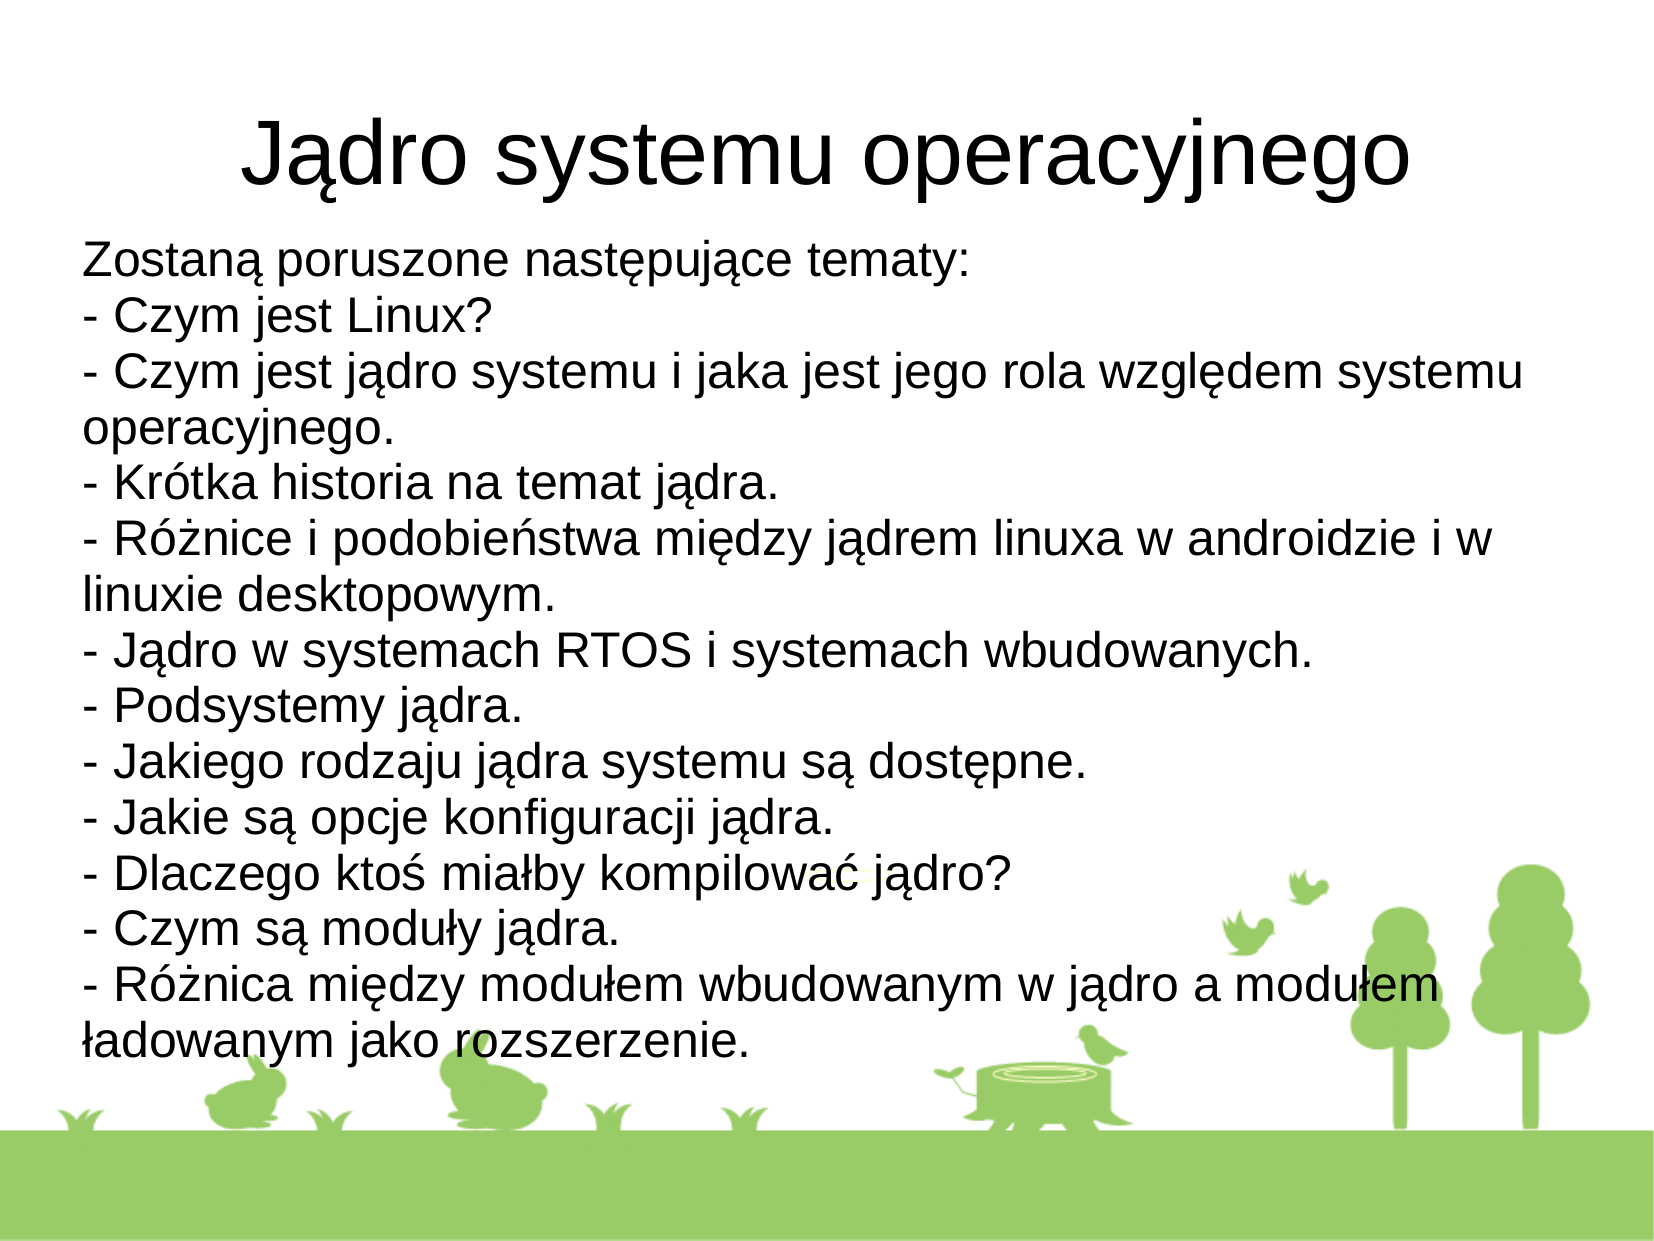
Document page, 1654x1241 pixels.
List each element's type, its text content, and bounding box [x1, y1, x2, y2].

title Jądro systemu operacyjnego [82, 49, 1571, 231]
picture [0, 0, 1654, 1241]
subtitle Zostaną poruszone następujące tematy: - Czym jest Linux? - Czym jest jądro systemu i jaka jest jego rola względem systemu operacyjnego. - Krótka historia na temat jądra. - Różnice i podobieństwa między jądrem linuxa w androidzie i w linuxie desktopowym. - Jądro w systemach RTOS i systemach wbudowanych. - Podsystemy jądra. - Jakiego rodzaju jądra systemu są dostępne. - Jakie są opcje konfiguracji jądra. - Dlaczego ktoś miałby kompilować jądro? - Czym są moduły jądra. - Różnica między modułem wbudowanym w jądro a modułem ładowanym jako rozszerzenie. [82, 231, 1571, 1068]
